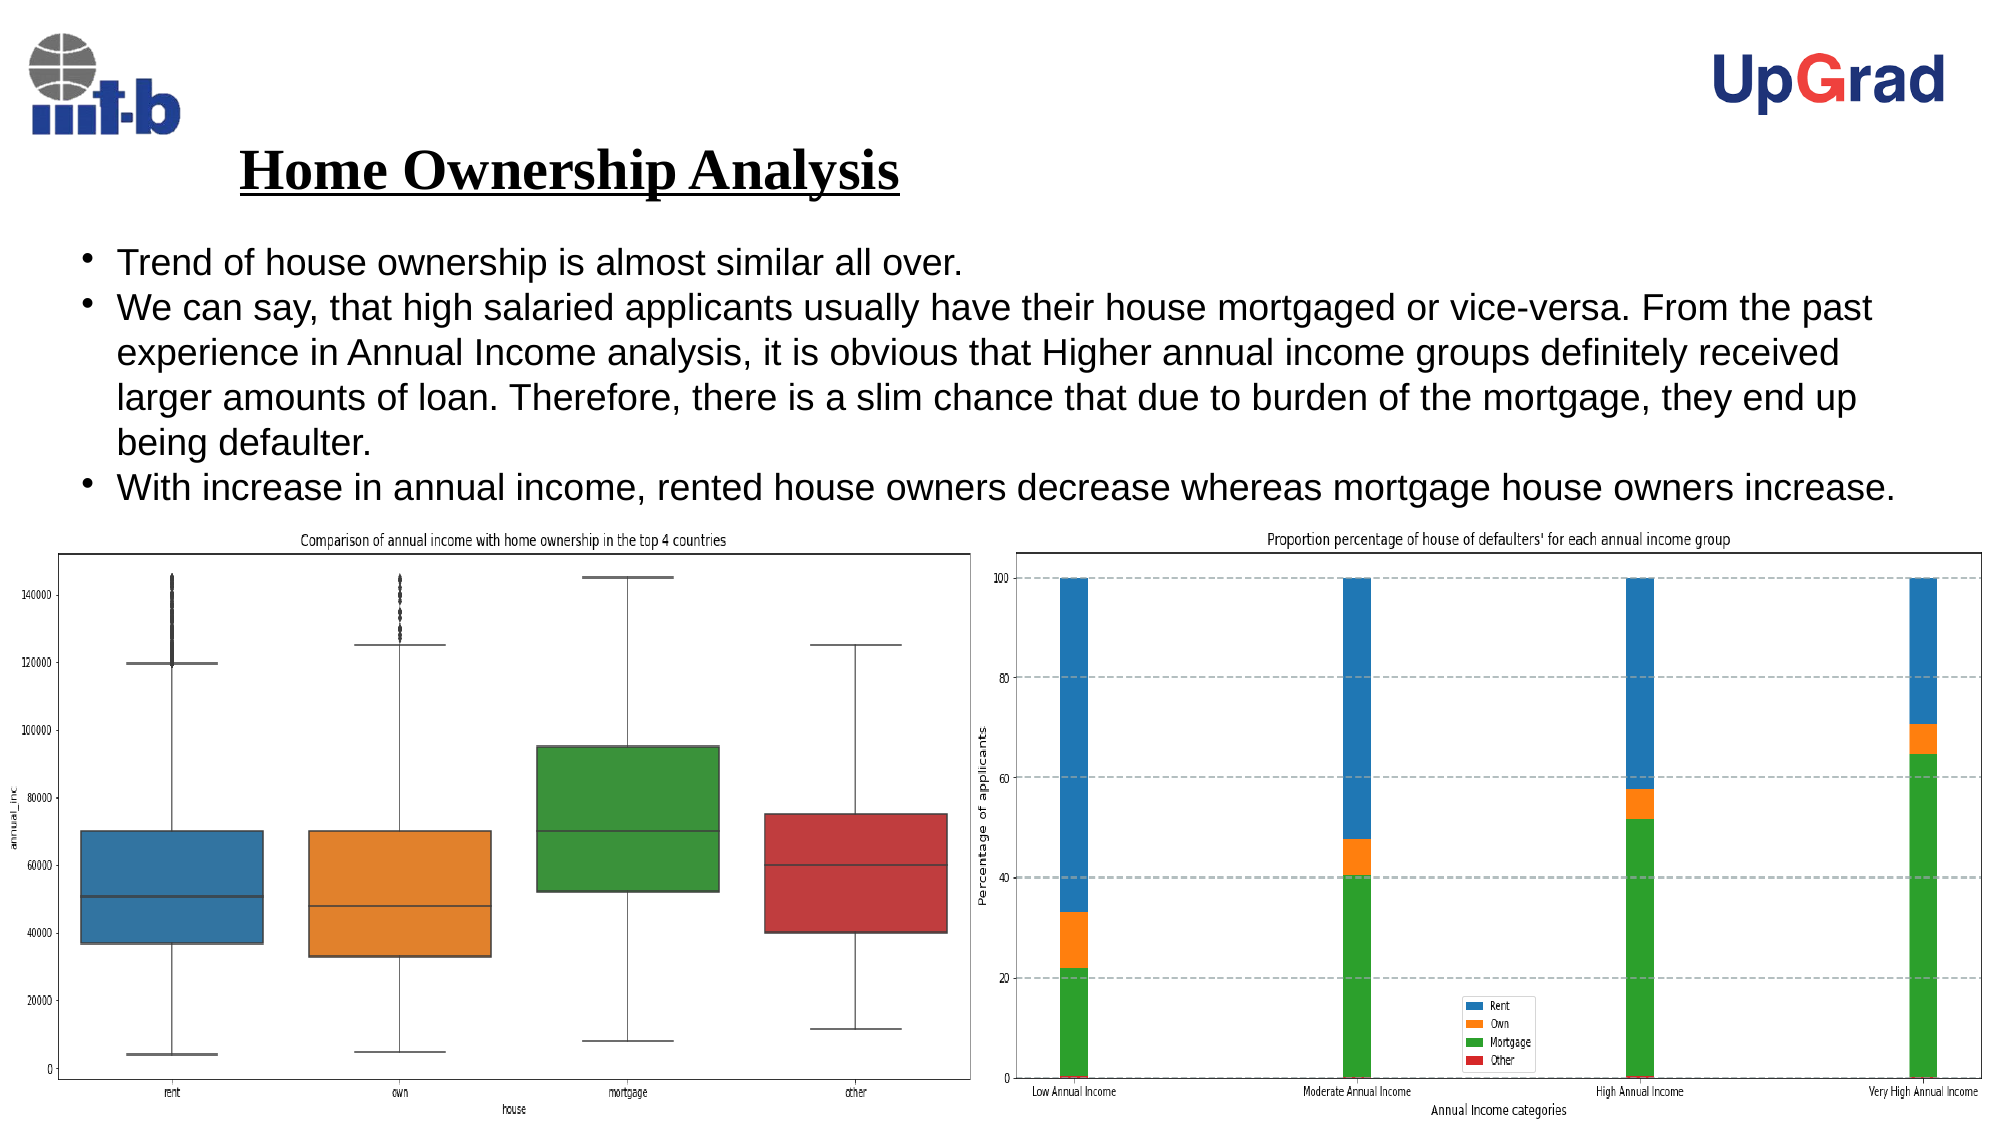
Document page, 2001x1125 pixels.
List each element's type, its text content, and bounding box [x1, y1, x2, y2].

text_box Trend of house ownership is almost similar all over. We can say, that high salaried applicants usually have their house mortgaged or vice-versa. From the past experience in Annual Income analysis, it is obvious that Higher annual income groups definitely received larger amounts of loan. Therefore, there is a slim chance that due to burden of the mortgage, they end up being defaulter. With increase in annual income, rented house owners decrease whereas mortgage house owners increase. [66, 230, 1950, 498]
text_box Home Ownership Analysis [204, 93, 1731, 230]
picture [1714, 53, 1950, 115]
picture [0, 29, 207, 162]
picture [3, 524, 1987, 1125]
